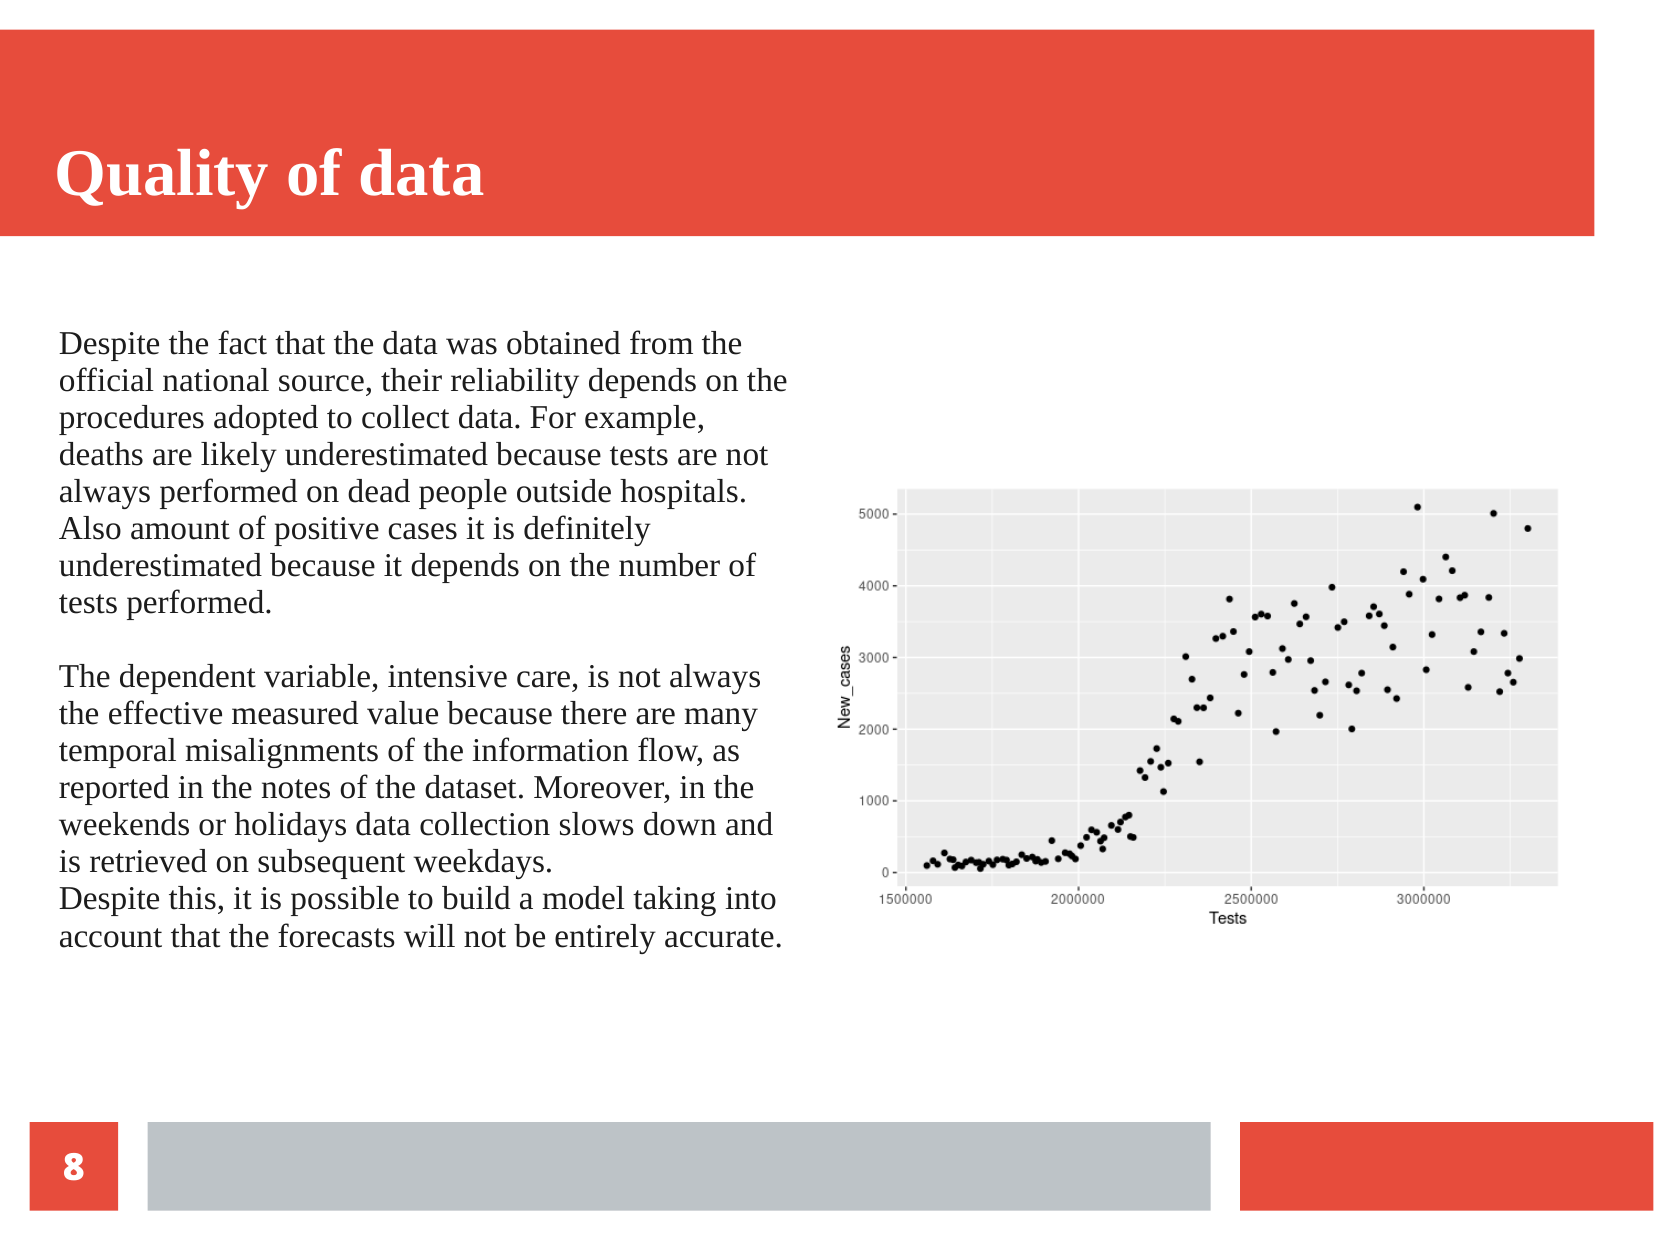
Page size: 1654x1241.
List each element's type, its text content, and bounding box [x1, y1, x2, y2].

title Quality of data [54, 62, 1591, 211]
list Despite the fact that the data was obtained from the official national source, their reliability depends on the procedures adopted to collect data. For example, deaths are likely underestimated because tests are not always performed on dead people outside hospitals. Also amount of positive cases it is definitely underestimated because it depends on the number of tests performed. The dependent variable, intensive care, is not always the effective measured value because there are many temporal misalignments of the information flow, as reported in the notes of the dataset. Moreover, in the weekends or holidays data collection slows down and is retrieved on subsequent weekdays. Despite this, it is possible to build a model taking into account that the forecasts will not be entirely accurate. [59, 324, 794, 1093]
picture [830, 481, 1566, 936]
